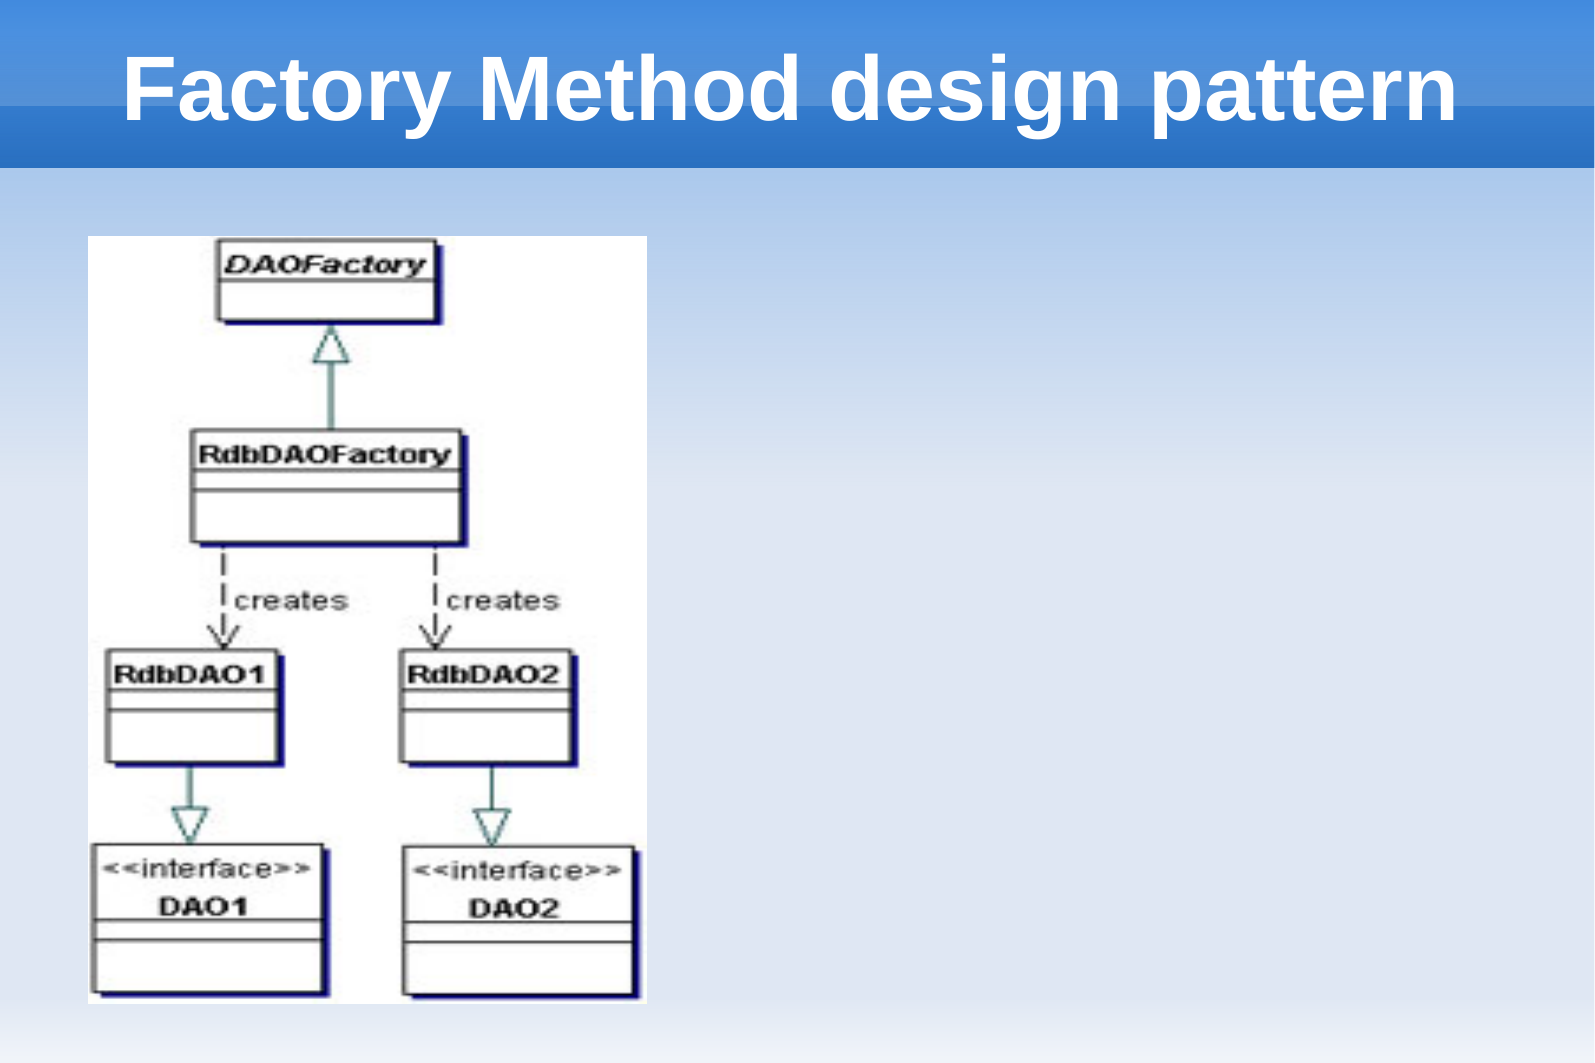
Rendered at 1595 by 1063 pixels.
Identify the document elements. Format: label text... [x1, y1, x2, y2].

picture [0, 0, 1595, 1063]
title Factory Method design pattern [74, 7, 1510, 171]
